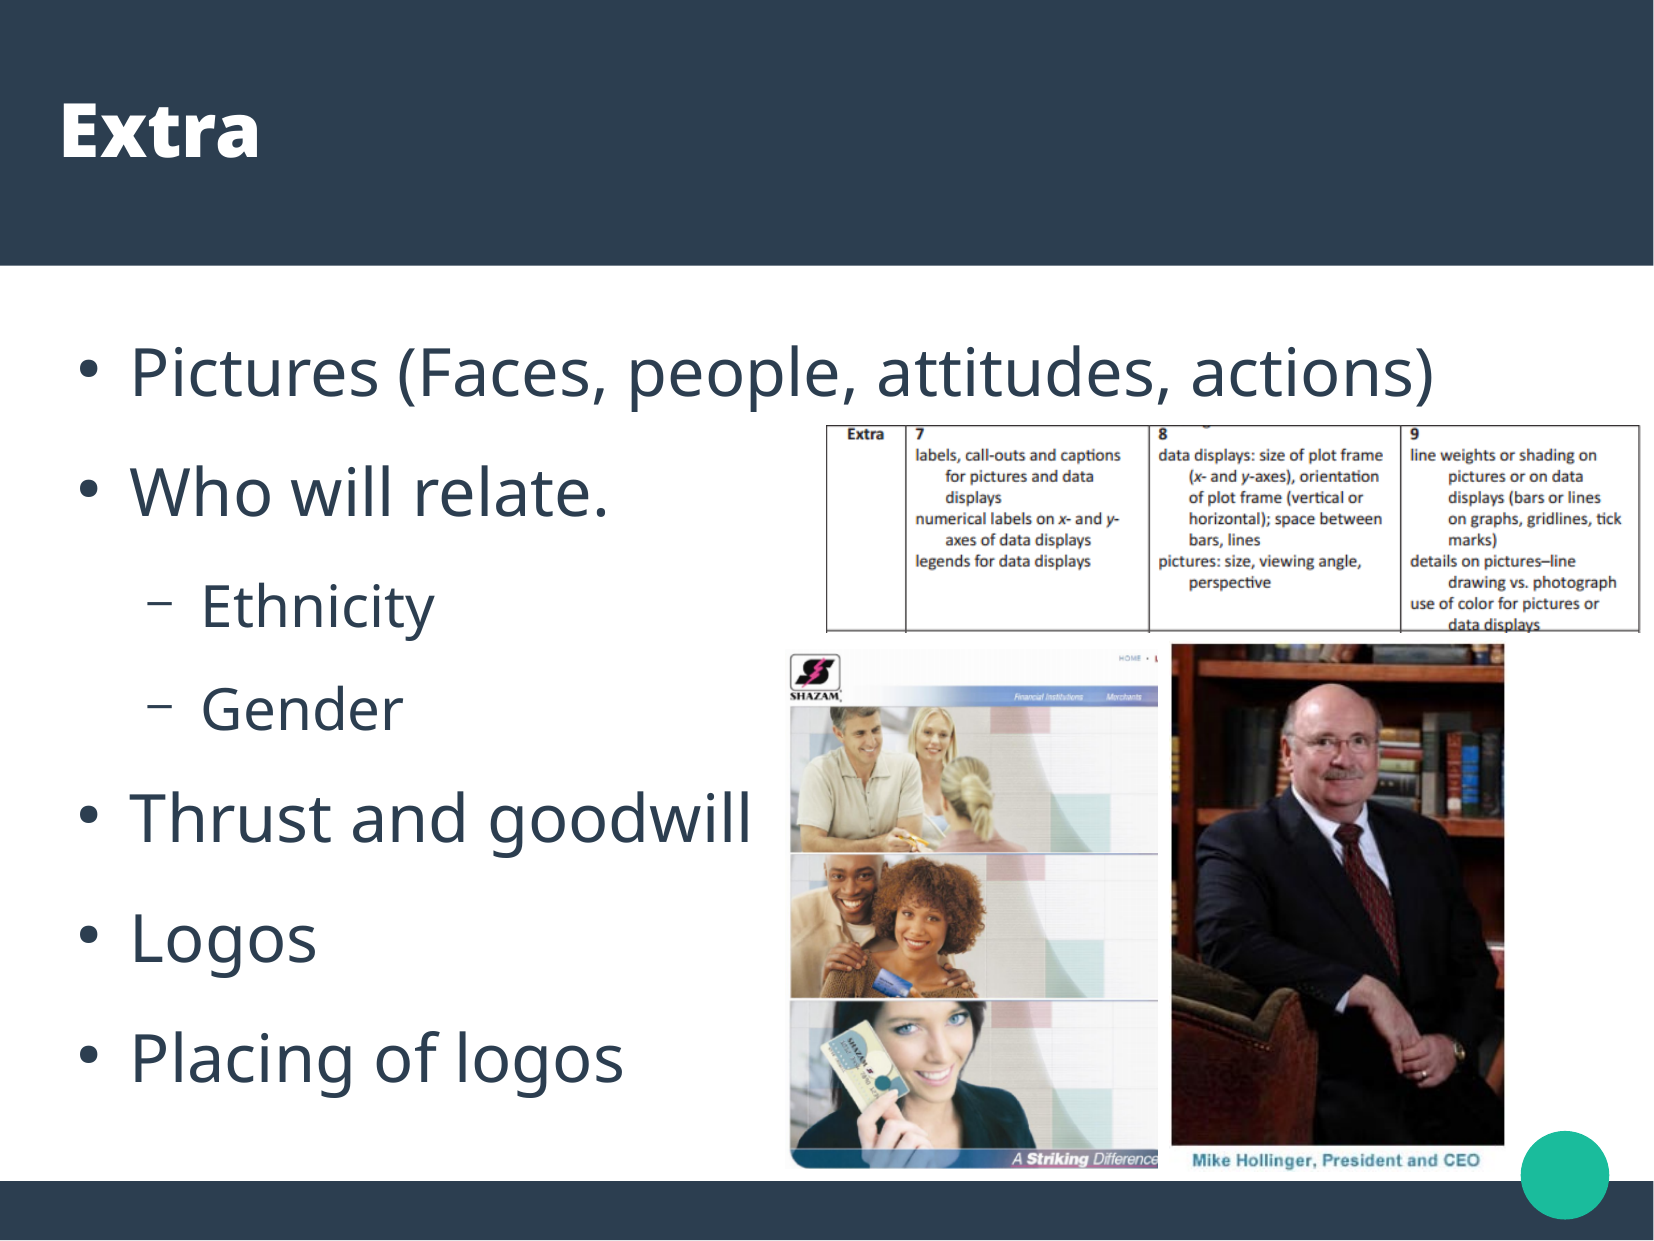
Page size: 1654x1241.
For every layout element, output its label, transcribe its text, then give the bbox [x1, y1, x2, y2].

title Extra [59, 49, 1595, 207]
picture [826, 425, 1641, 633]
picture [785, 649, 1158, 1170]
picture [1169, 640, 1510, 1172]
list Pictures (Faces, people, attitudes, actions) Who will relate. Ethnicity Gender Thrust and goodwill Logos Placing of logos [59, 324, 1595, 1152]
